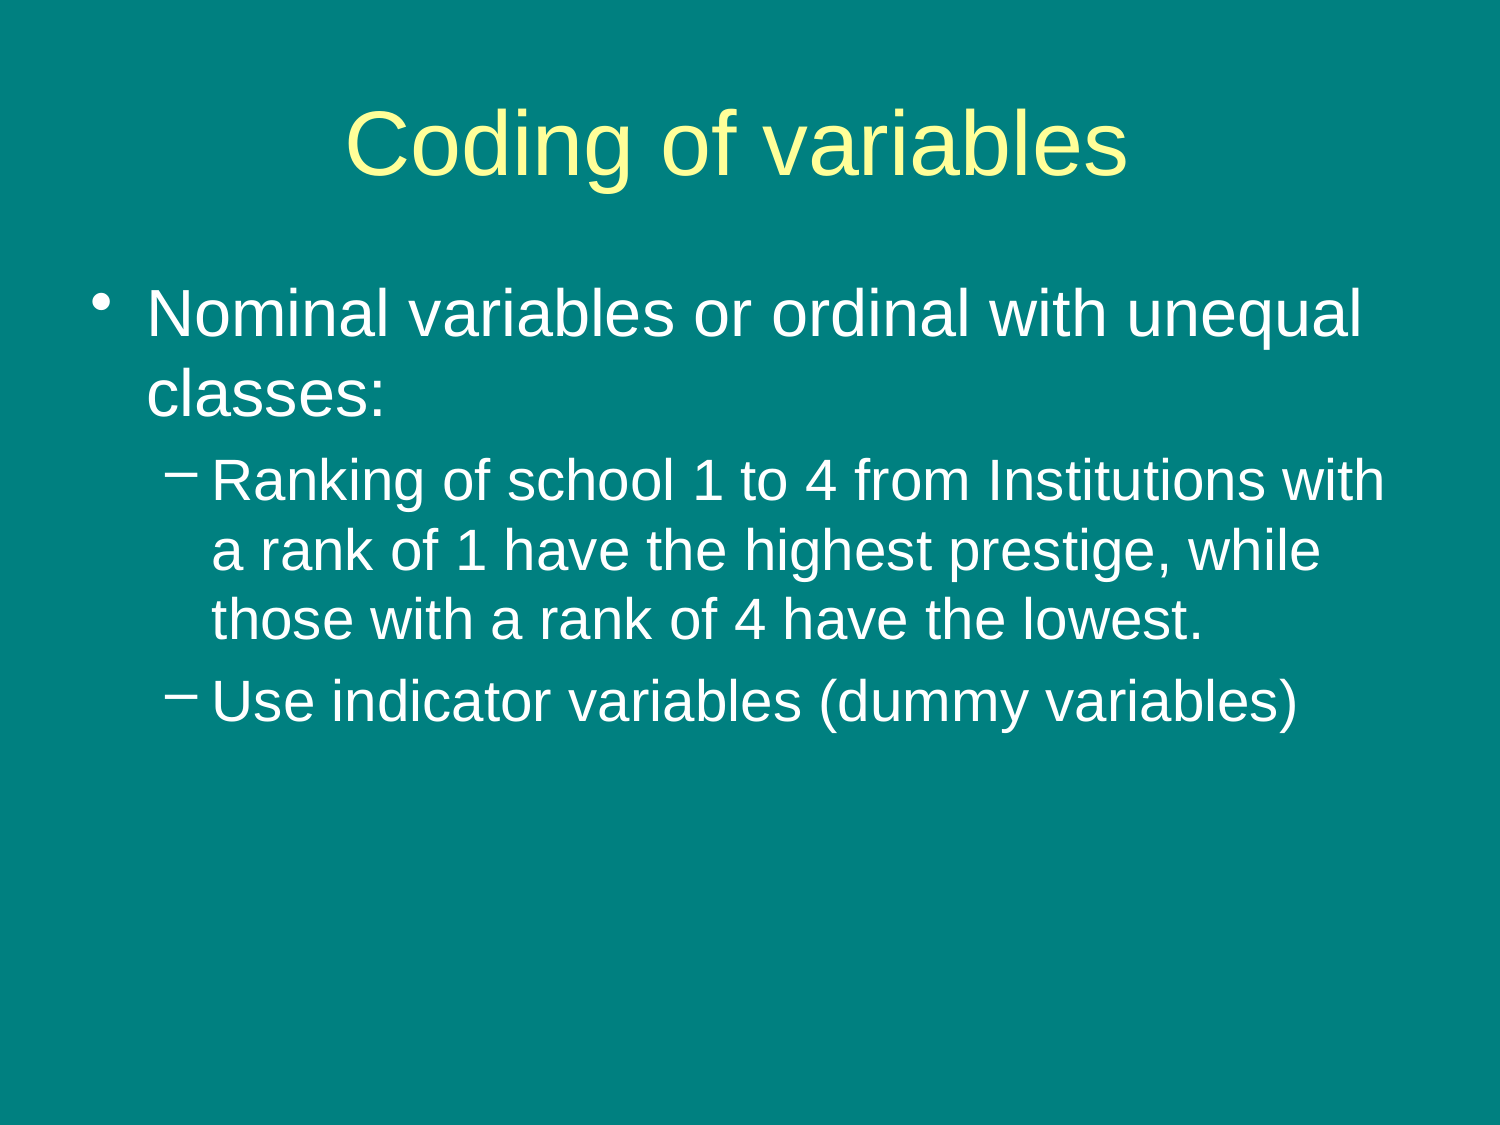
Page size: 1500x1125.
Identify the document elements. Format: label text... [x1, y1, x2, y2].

title Coding of variables [75, 45, 1425, 233]
list Nominal variables or ordinal with unequal classes: Ranking of school 1 to 4 from Institutions with a rank of 1 have the highest prestige, while those with a rank of 4 have the lowest. Use indicator variables (dummy variables) [75, 262, 1425, 1005]
